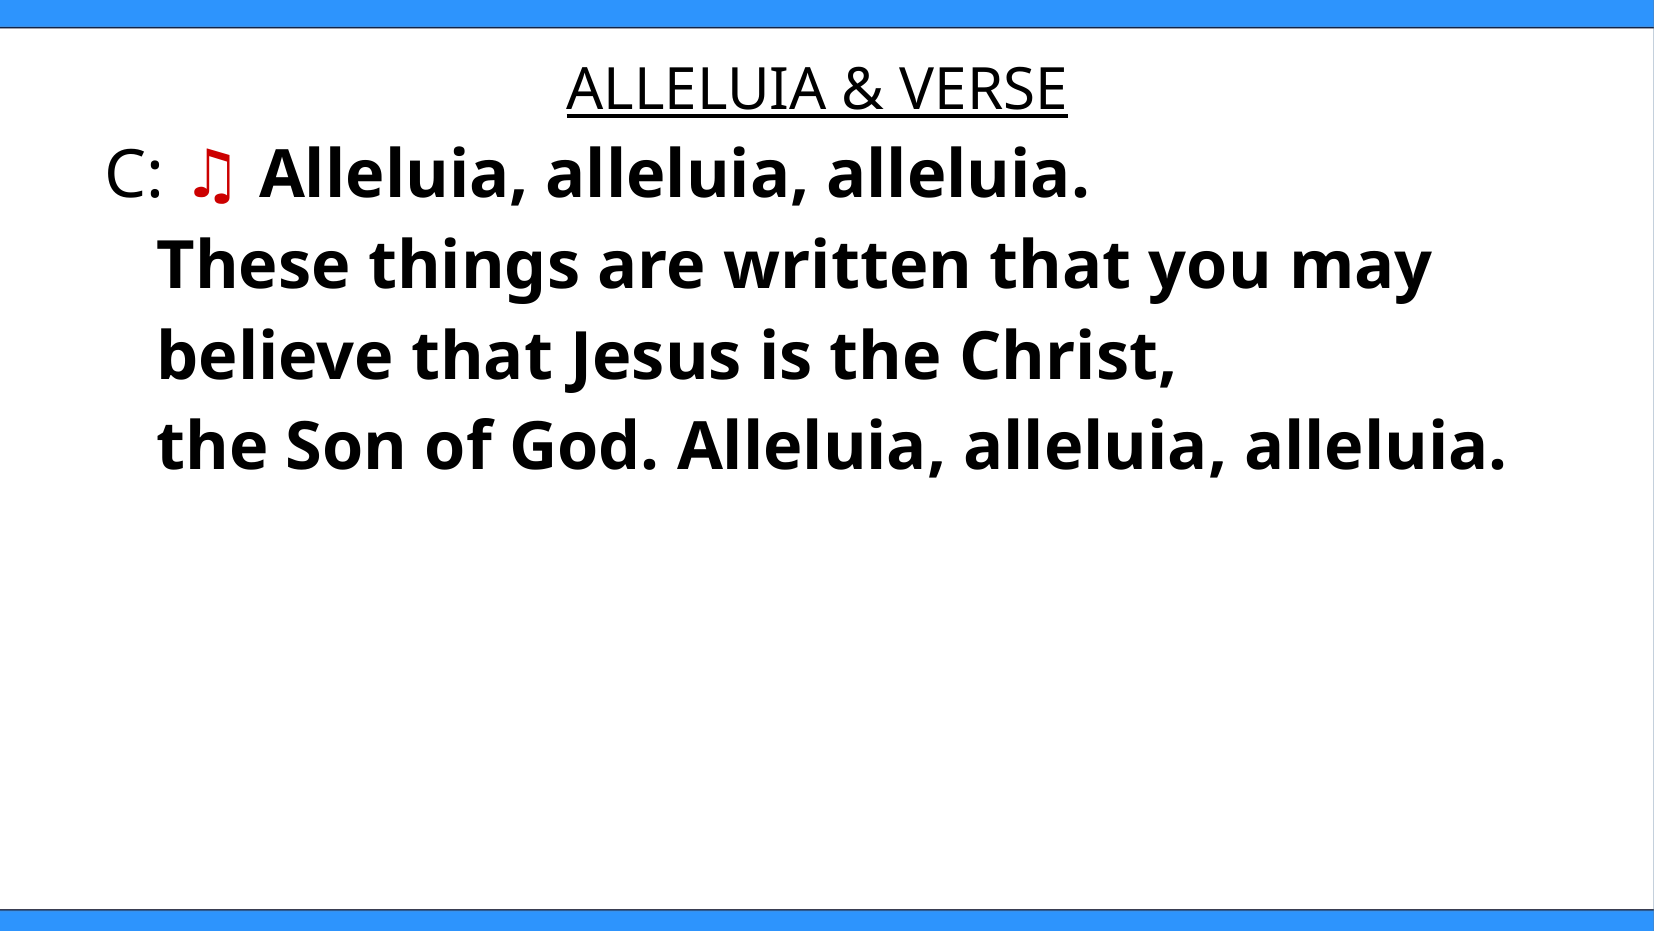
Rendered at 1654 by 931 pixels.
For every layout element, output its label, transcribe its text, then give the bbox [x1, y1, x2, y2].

text_box ALLELUIA & VERSE C: ♫ Alleluia, alleluia, alleluia. These things are written that you may believe that Jesus is the Christ, the Son of God. Alleluia, alleluia, alleluia. [90, 39, 1546, 571]
picture [0, 0, 1654, 931]
